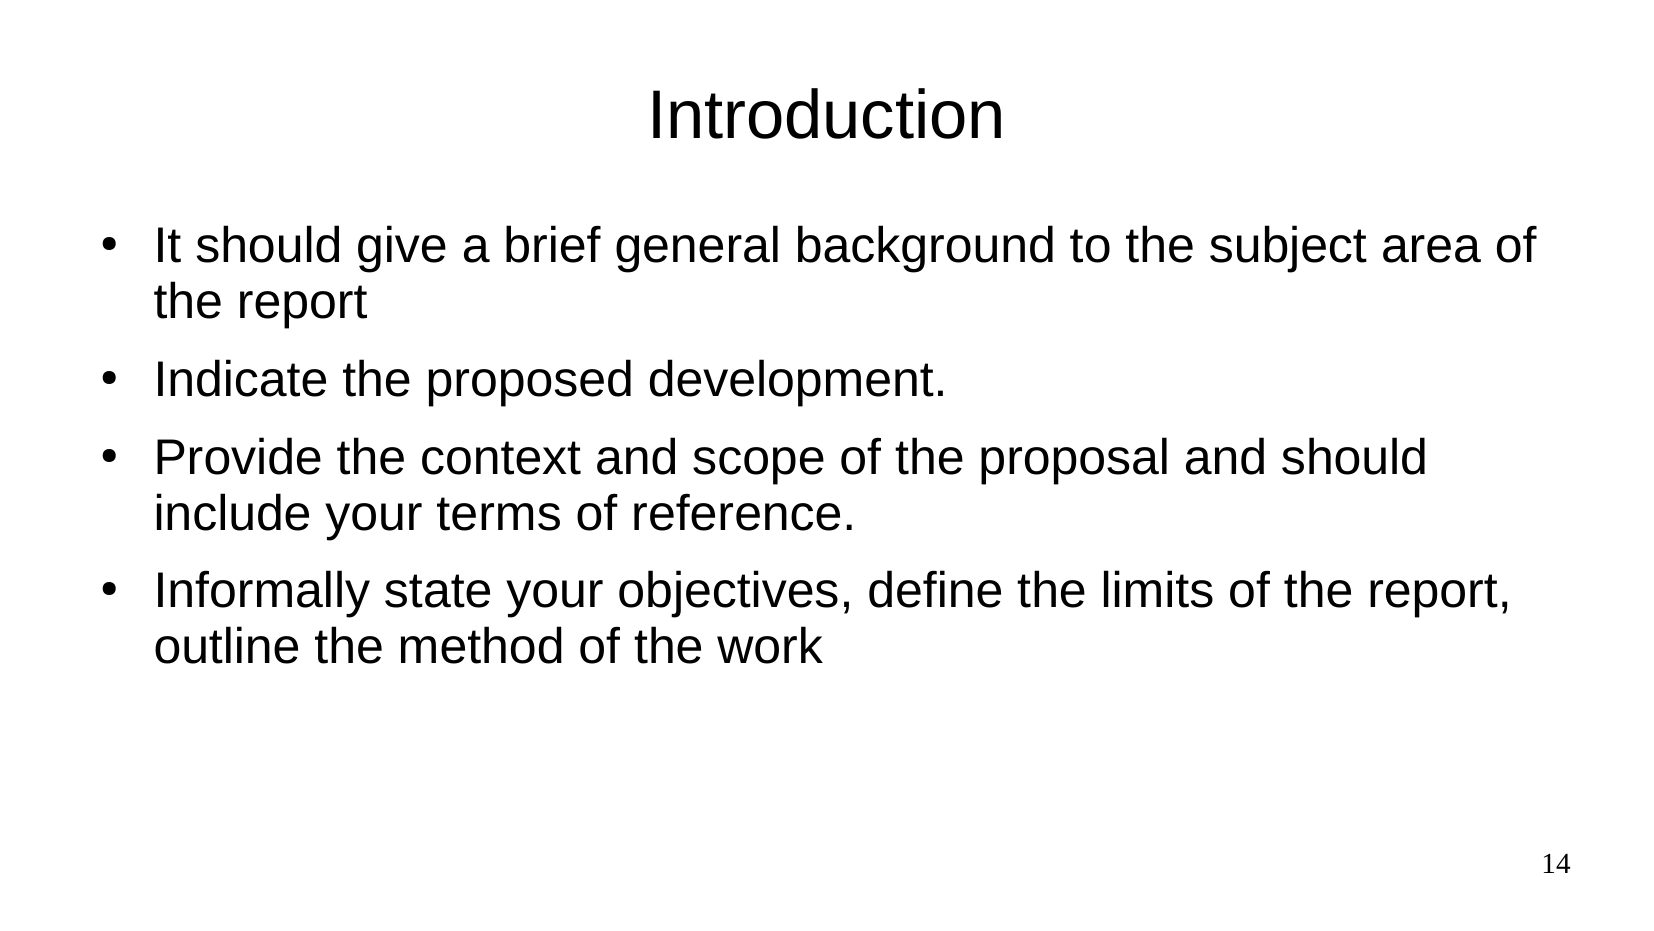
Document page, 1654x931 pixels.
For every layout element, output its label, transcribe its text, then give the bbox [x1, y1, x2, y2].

title Introduction [82, 37, 1571, 193]
list It should give a brief general background to the subject area of the report Indicate the proposed development. Provide the context and scope of the proposal and should include your terms of reference. Informally state your objectives, define the limits of the report, outline the method of the work [82, 217, 1571, 758]
